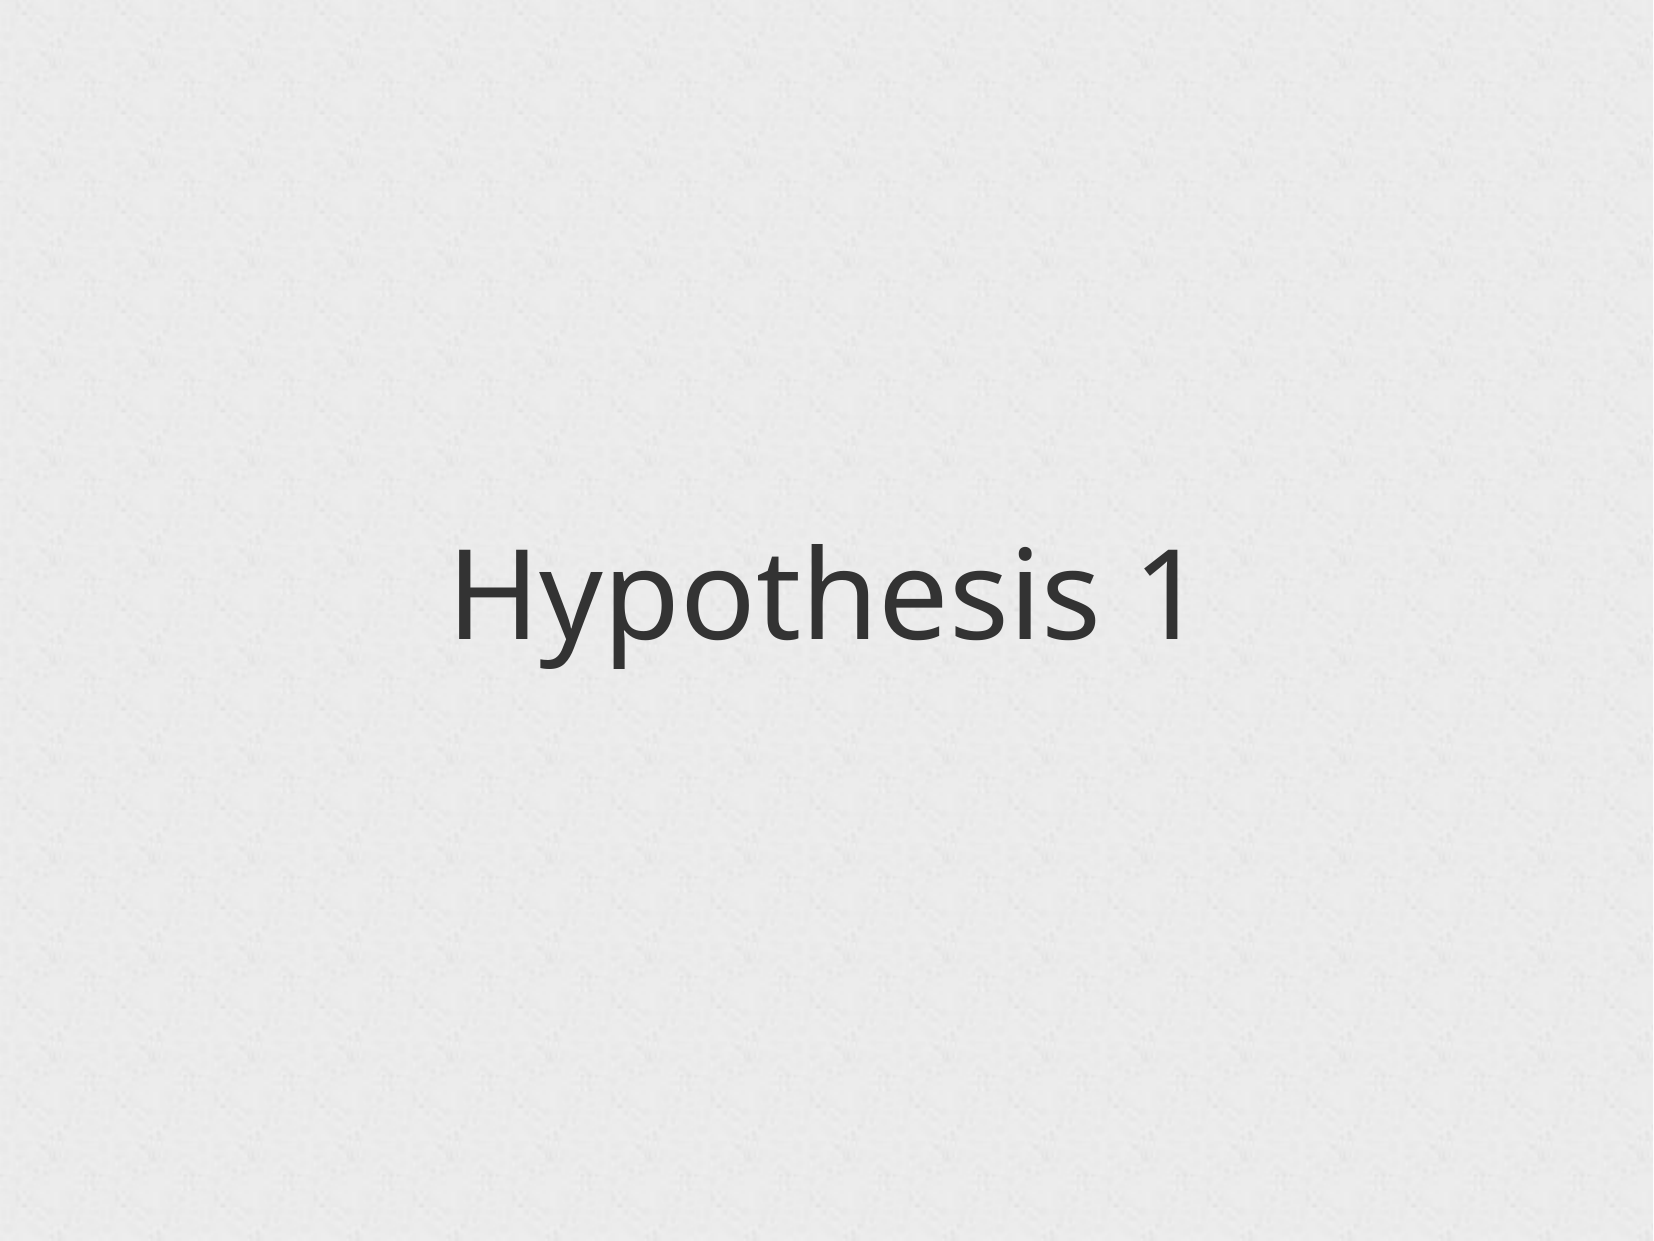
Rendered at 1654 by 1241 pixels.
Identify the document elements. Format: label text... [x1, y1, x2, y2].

picture [0, 0, 1654, 1241]
title Hypothesis 1 [82, 487, 1571, 695]
